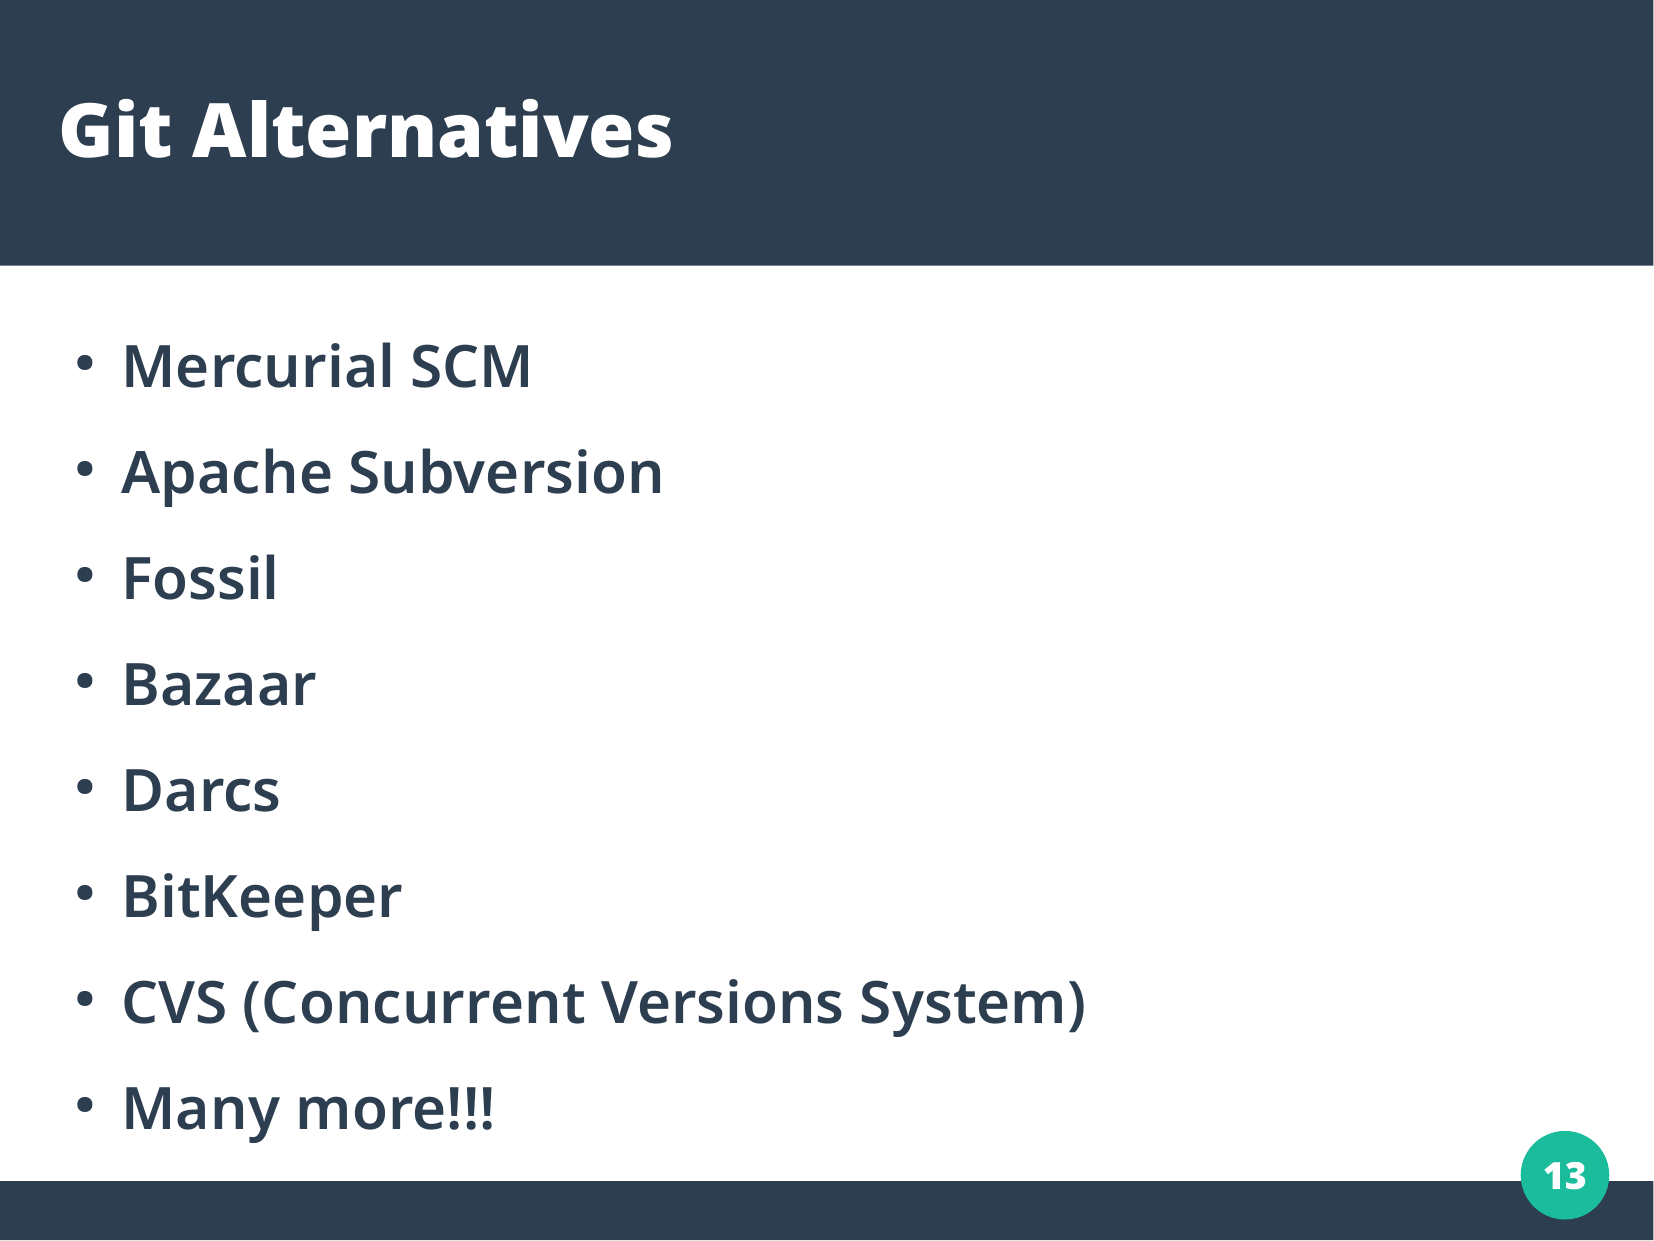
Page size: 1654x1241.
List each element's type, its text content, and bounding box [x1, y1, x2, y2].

title Git Alternatives [59, 49, 1595, 207]
list Mercurial SCM Apache Subversion Fossil Bazaar Darcs BitKeeper CVS (Concurrent Versions System) Many more!!! [59, 324, 1595, 1152]
